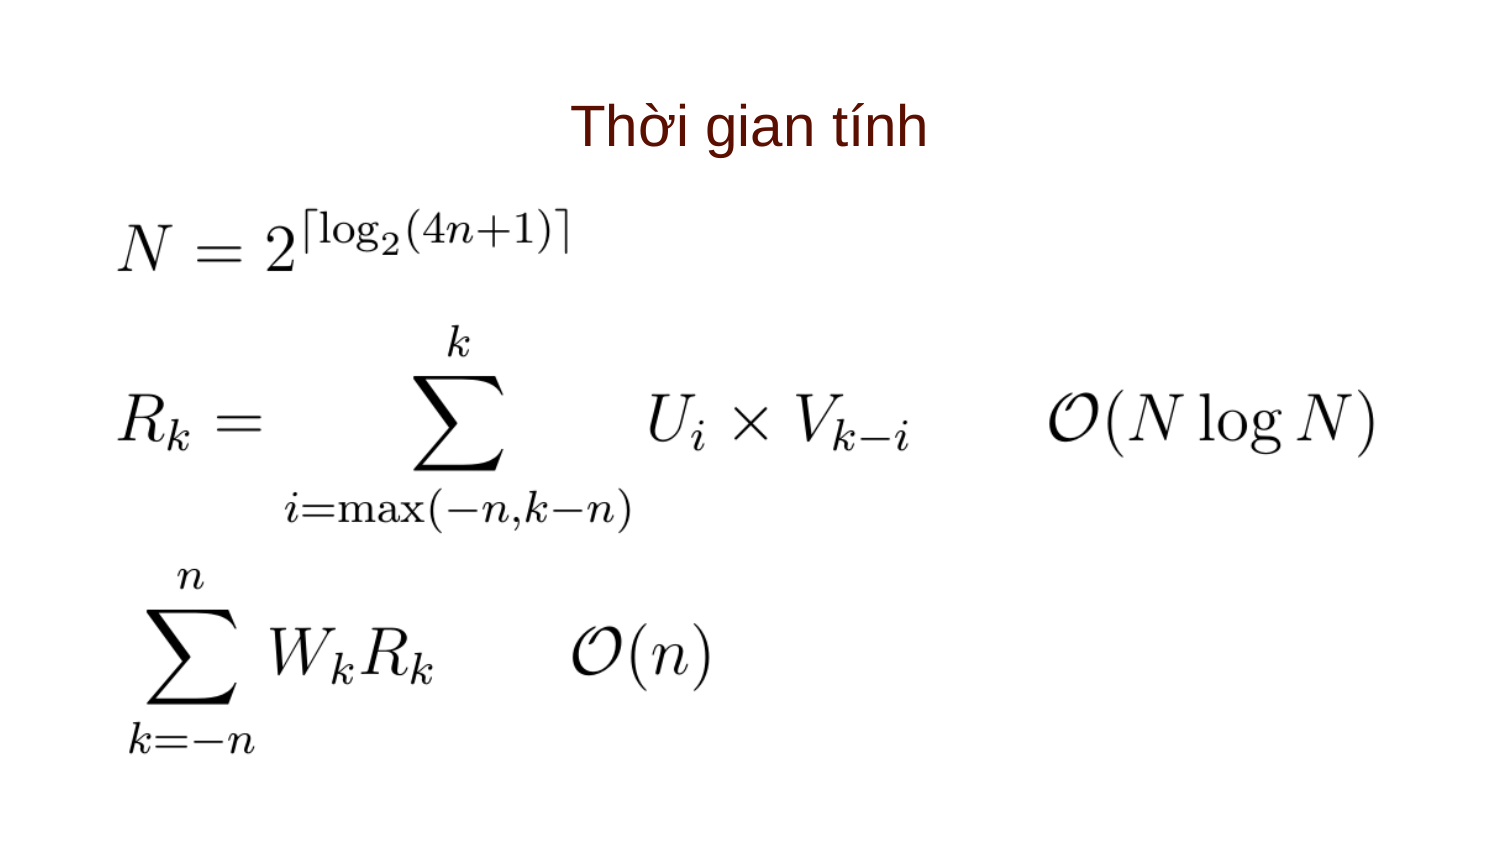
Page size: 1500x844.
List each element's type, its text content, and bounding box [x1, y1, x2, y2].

title Thời gian tính [51, 72, 1449, 167]
picture [85, 166, 1415, 794]
